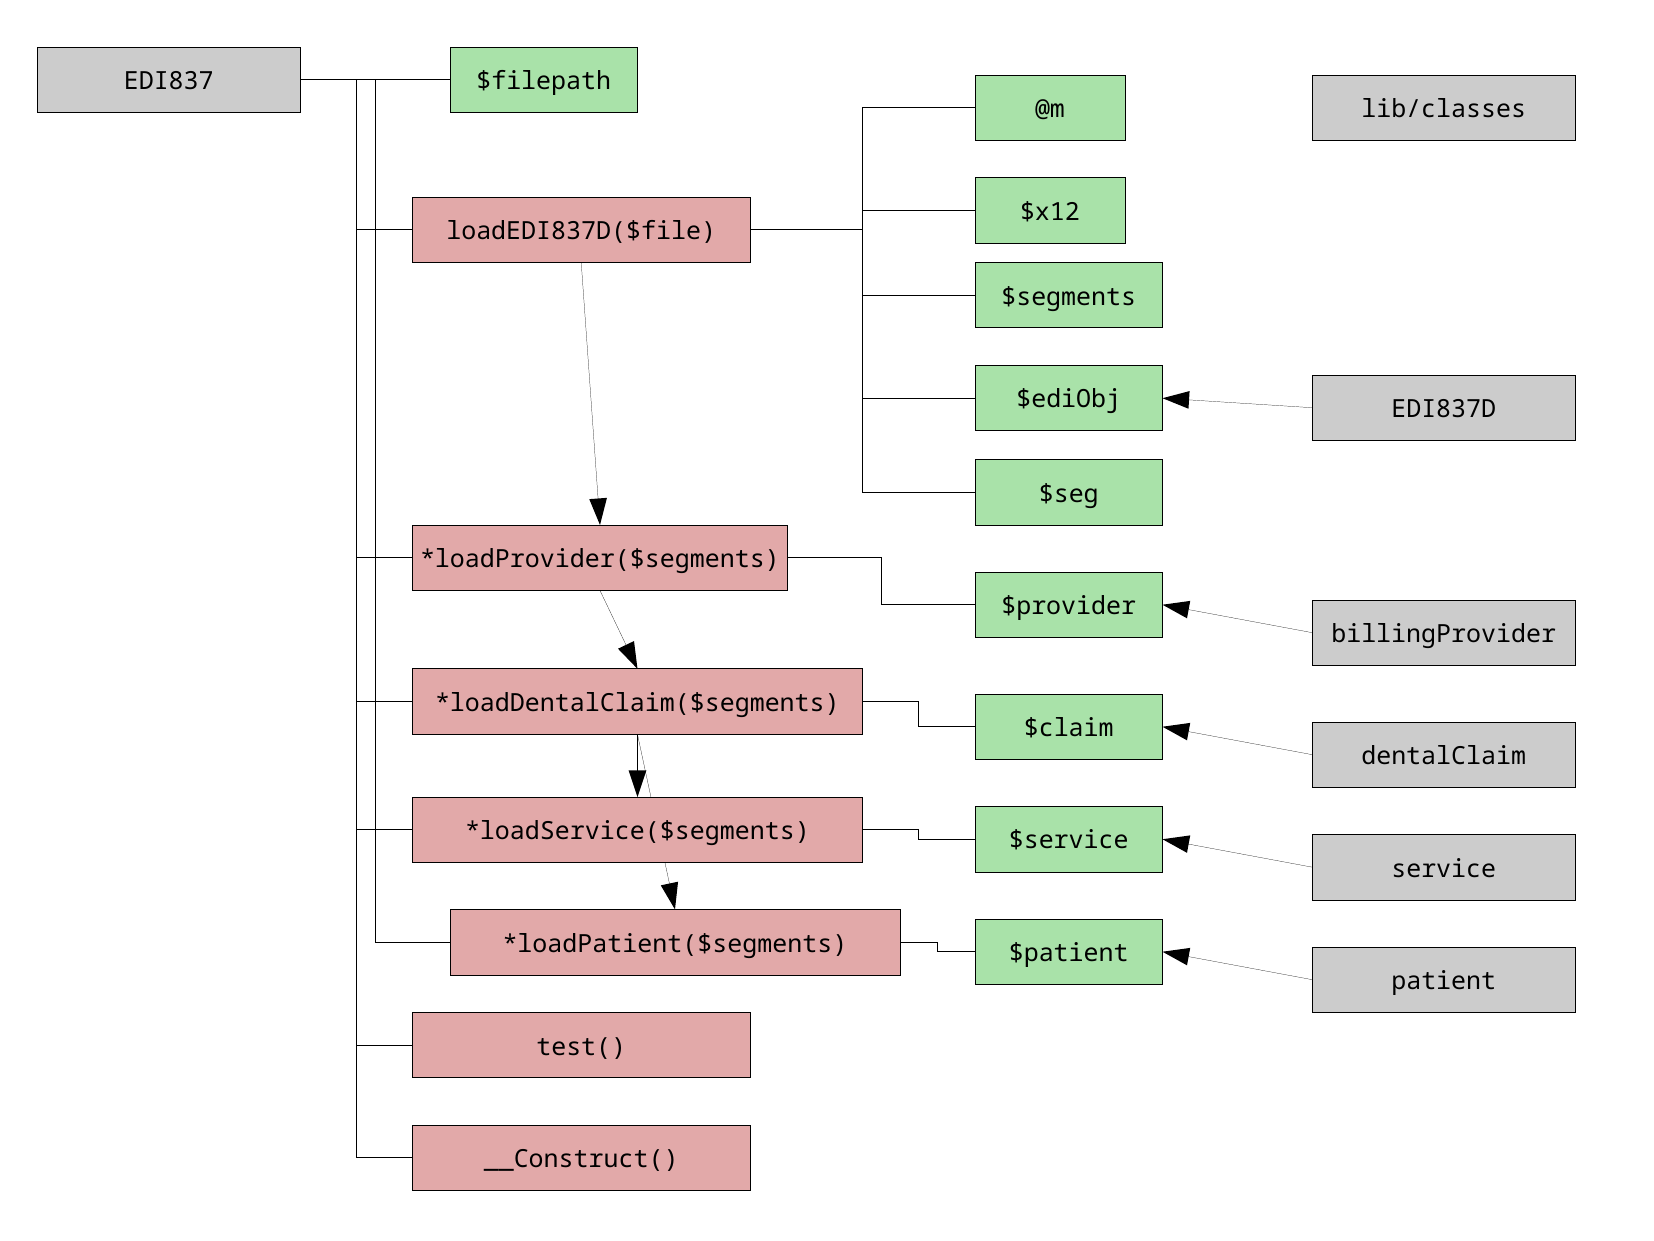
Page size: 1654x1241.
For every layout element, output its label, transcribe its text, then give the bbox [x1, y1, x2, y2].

text_box $claim [975, 694, 1163, 760]
text_box $patient [975, 919, 1163, 985]
text_box patient [1312, 947, 1576, 1013]
text_box @m [975, 75, 1126, 141]
text_box $x12 [975, 177, 1126, 244]
text_box billingProvider [1312, 600, 1576, 666]
text_box lib/classes [1312, 75, 1576, 141]
text_box $segments [975, 262, 1163, 328]
text_box *loadDentalClaim($segments) [412, 668, 863, 735]
text_box $filepath [450, 47, 638, 113]
text_box $seg [975, 459, 1163, 526]
text_box $provider [975, 572, 1163, 638]
text_box *loadPatient($segments) [450, 909, 901, 976]
text_box loadEDI837D($file) [412, 197, 751, 263]
text_box dentalClaim [1312, 722, 1576, 788]
text_box test() [412, 1012, 751, 1078]
text_box $ediObj [975, 365, 1163, 431]
text_box service [1312, 834, 1576, 901]
text_box *loadProvider($segments) [412, 525, 788, 591]
text_box __Construct() [412, 1125, 751, 1191]
text_box $service [975, 806, 1163, 873]
text_box *loadService($segments) [412, 797, 863, 863]
text_box EDI837D [1312, 375, 1576, 441]
text_box EDI837 [37, 47, 301, 113]
